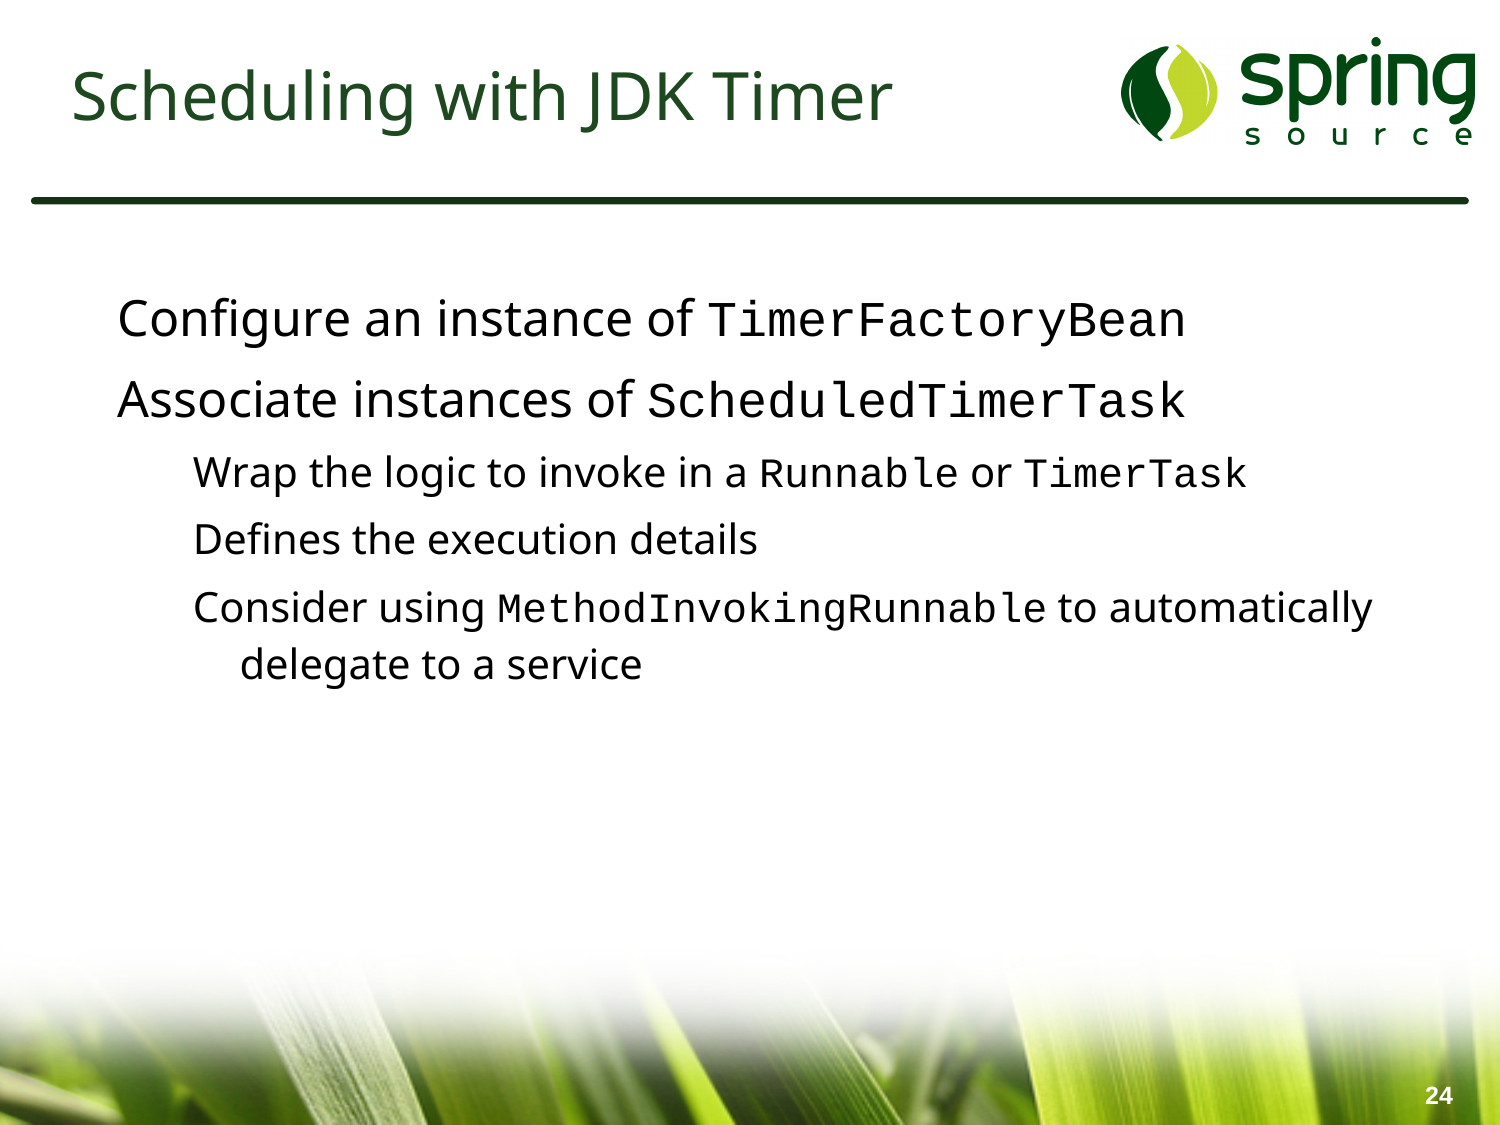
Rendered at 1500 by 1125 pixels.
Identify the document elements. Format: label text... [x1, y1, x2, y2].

picture [0, 944, 1500, 1125]
picture [1121, 37, 1475, 145]
title Scheduling with JDK Timer [56, 13, 1089, 176]
list Configure an instance of TimerFactoryBean Associate instances of ScheduledTimerTask Wrap the logic to invoke in a Runnable or TimerTask Defines the execution details Consider using MethodInvokingRunnable to automatically delegate to a service [103, 275, 1394, 938]
